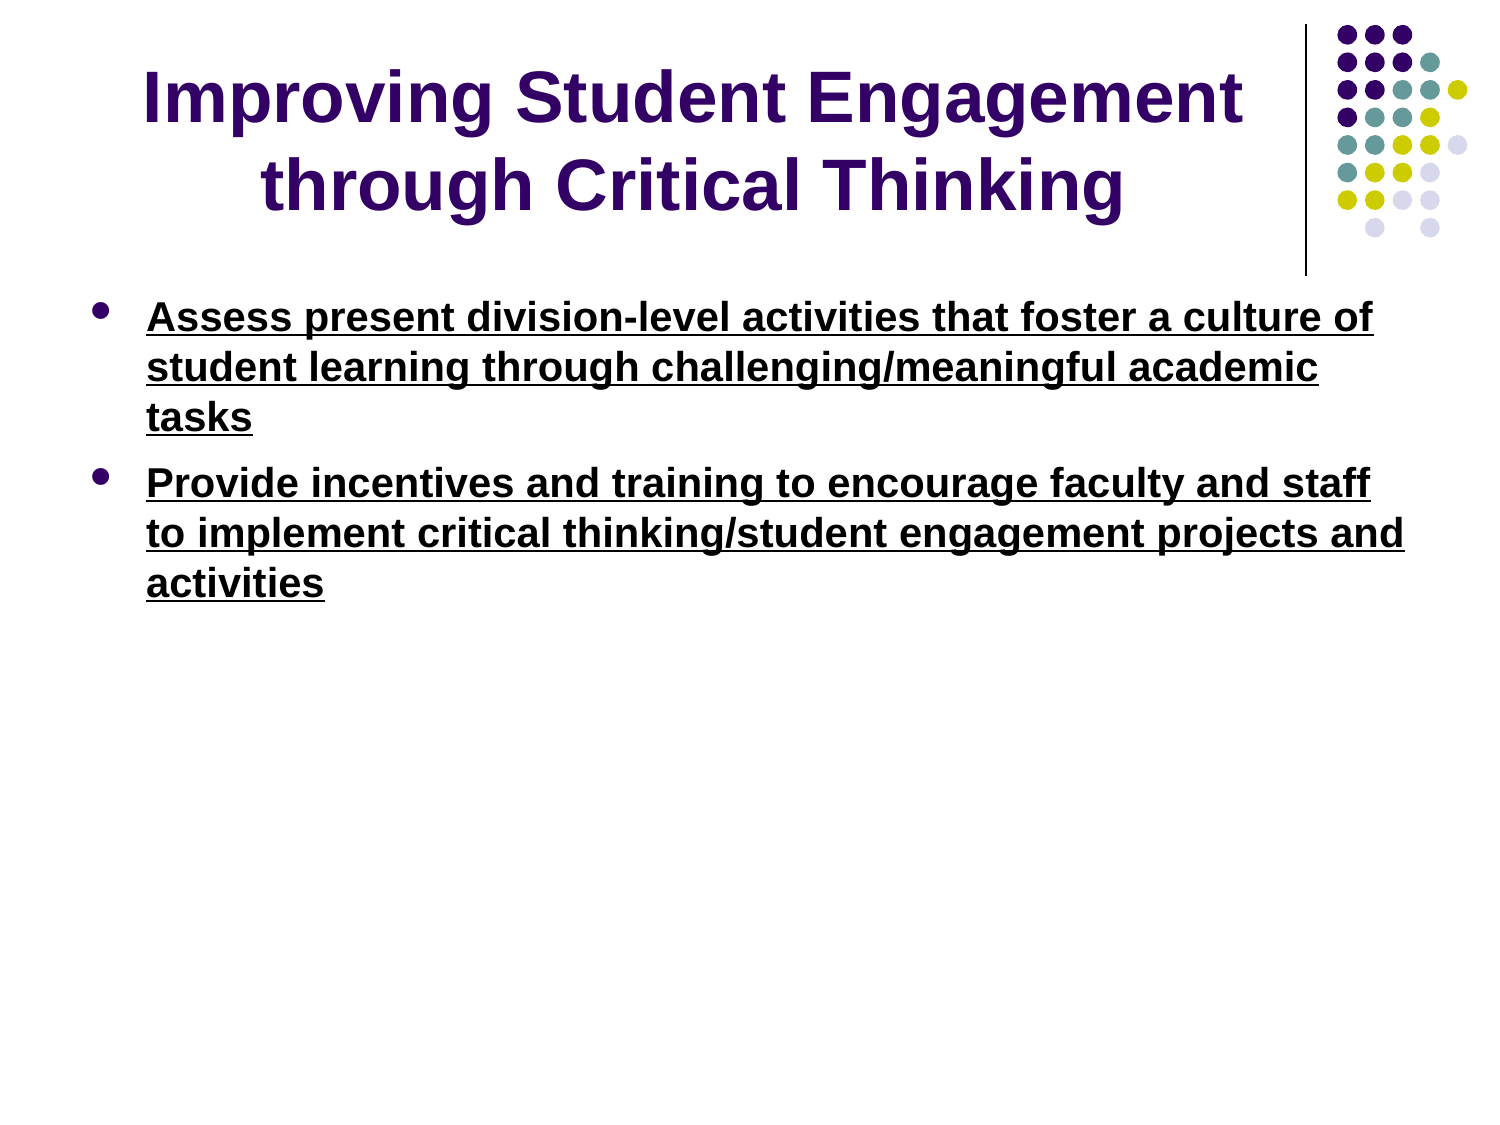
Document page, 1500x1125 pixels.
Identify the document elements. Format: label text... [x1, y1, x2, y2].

list Assess present division-level activities that foster a culture of student learning through challenging/meaningful academic tasks Provide incentives and training to encourage faculty and staff to implement critical thinking/student engagement projects and activities [75, 282, 1426, 1006]
title Improving Student Engagement through Critical Thinking [74, 20, 1313, 233]
